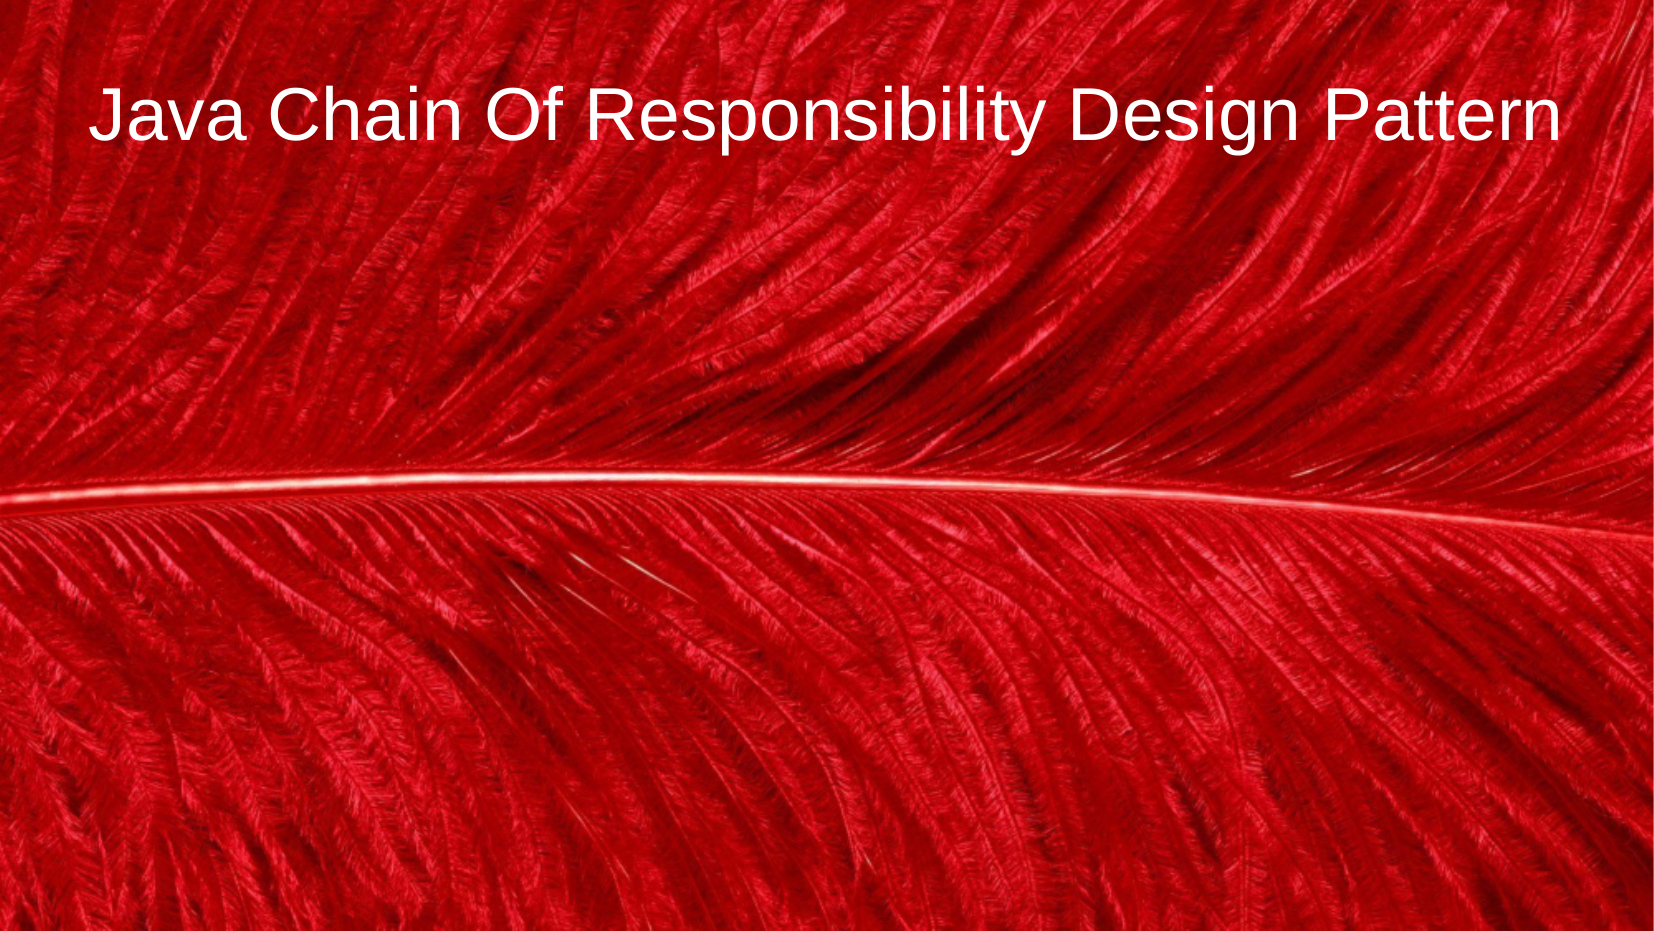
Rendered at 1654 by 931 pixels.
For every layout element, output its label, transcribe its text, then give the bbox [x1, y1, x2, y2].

title Java Chain Of Responsibility Design Pattern [82, 21, 1571, 208]
picture [0, 0, 1654, 931]
list [82, 225, 1571, 863]
